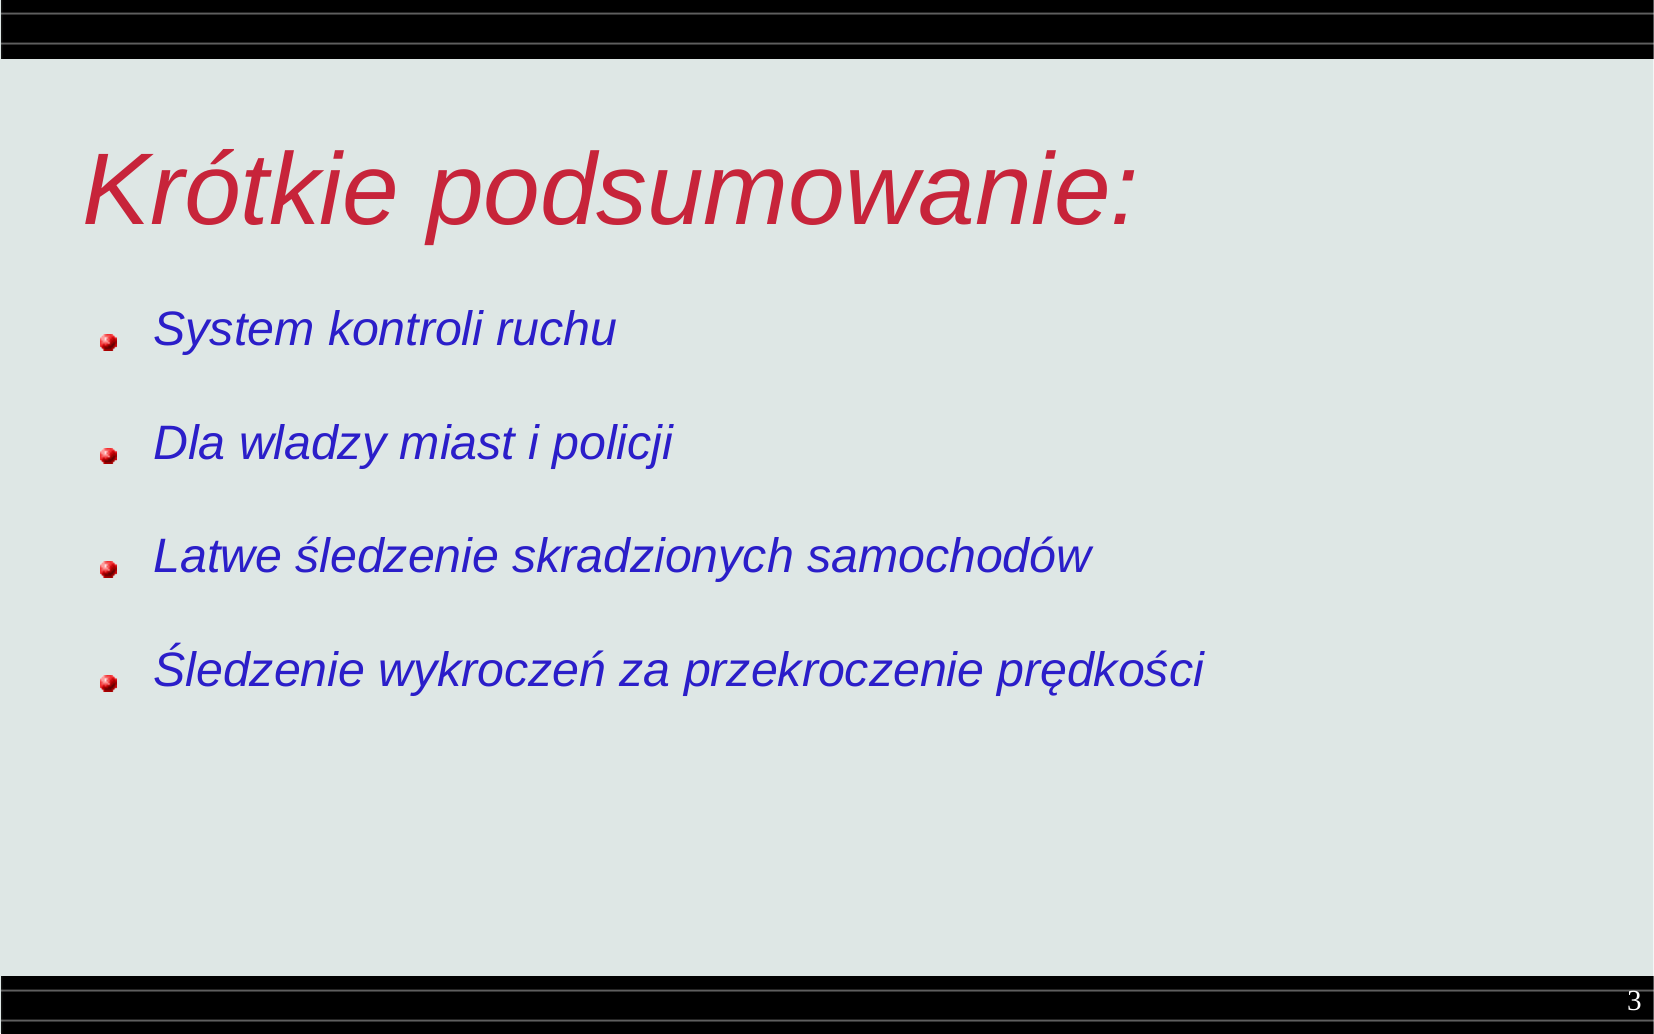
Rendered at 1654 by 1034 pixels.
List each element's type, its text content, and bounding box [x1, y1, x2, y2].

list System kontroli ruchu Dla wladzy miast i policji Latwe śledzenie skradzionych samochodów Śledzenie wykroczeń za przekroczenie prędkości [82, 301, 1571, 842]
picture [1, 0, 1654, 59]
title Krótkie podsumowanie: [82, 103, 1571, 276]
picture [1, 976, 1654, 1034]
